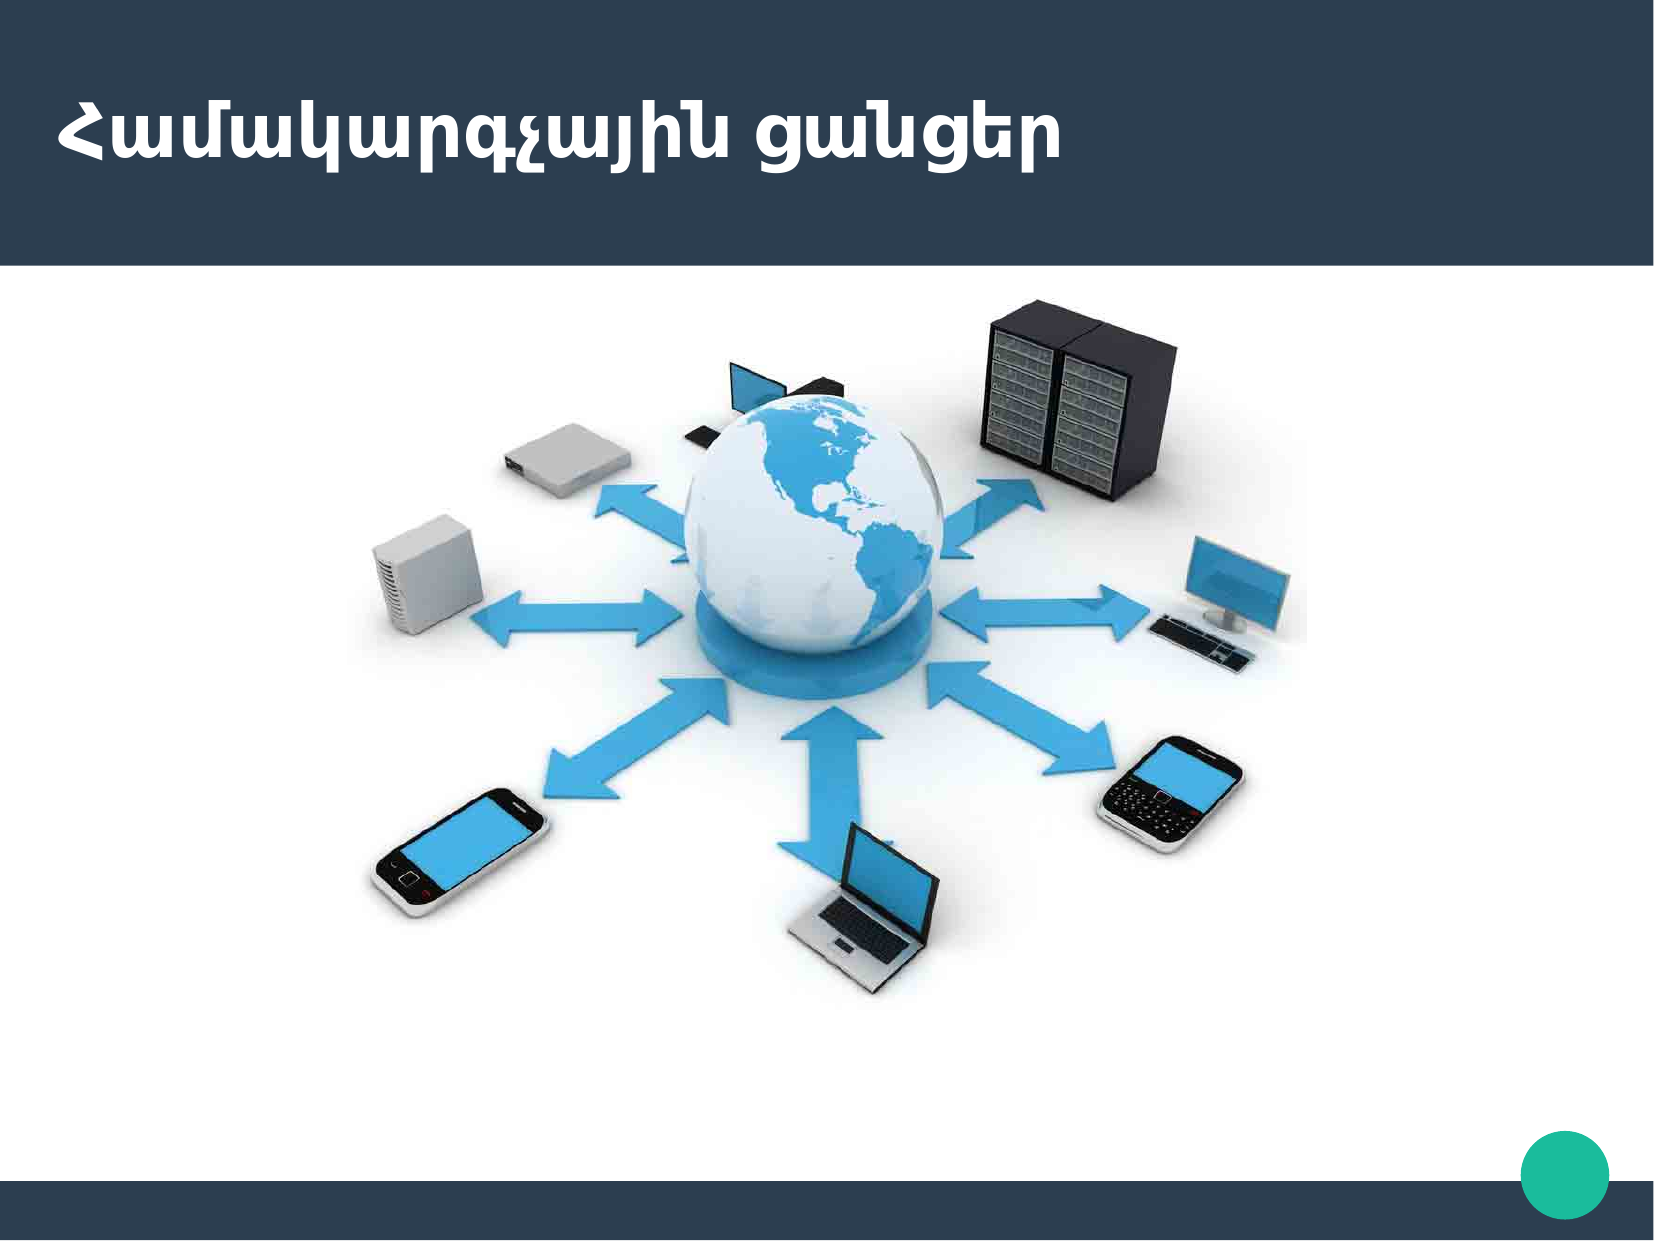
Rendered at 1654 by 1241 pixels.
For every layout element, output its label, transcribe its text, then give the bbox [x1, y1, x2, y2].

picture [347, 290, 1307, 1010]
title Համակարգչային ցանցեր [59, 49, 1595, 207]
